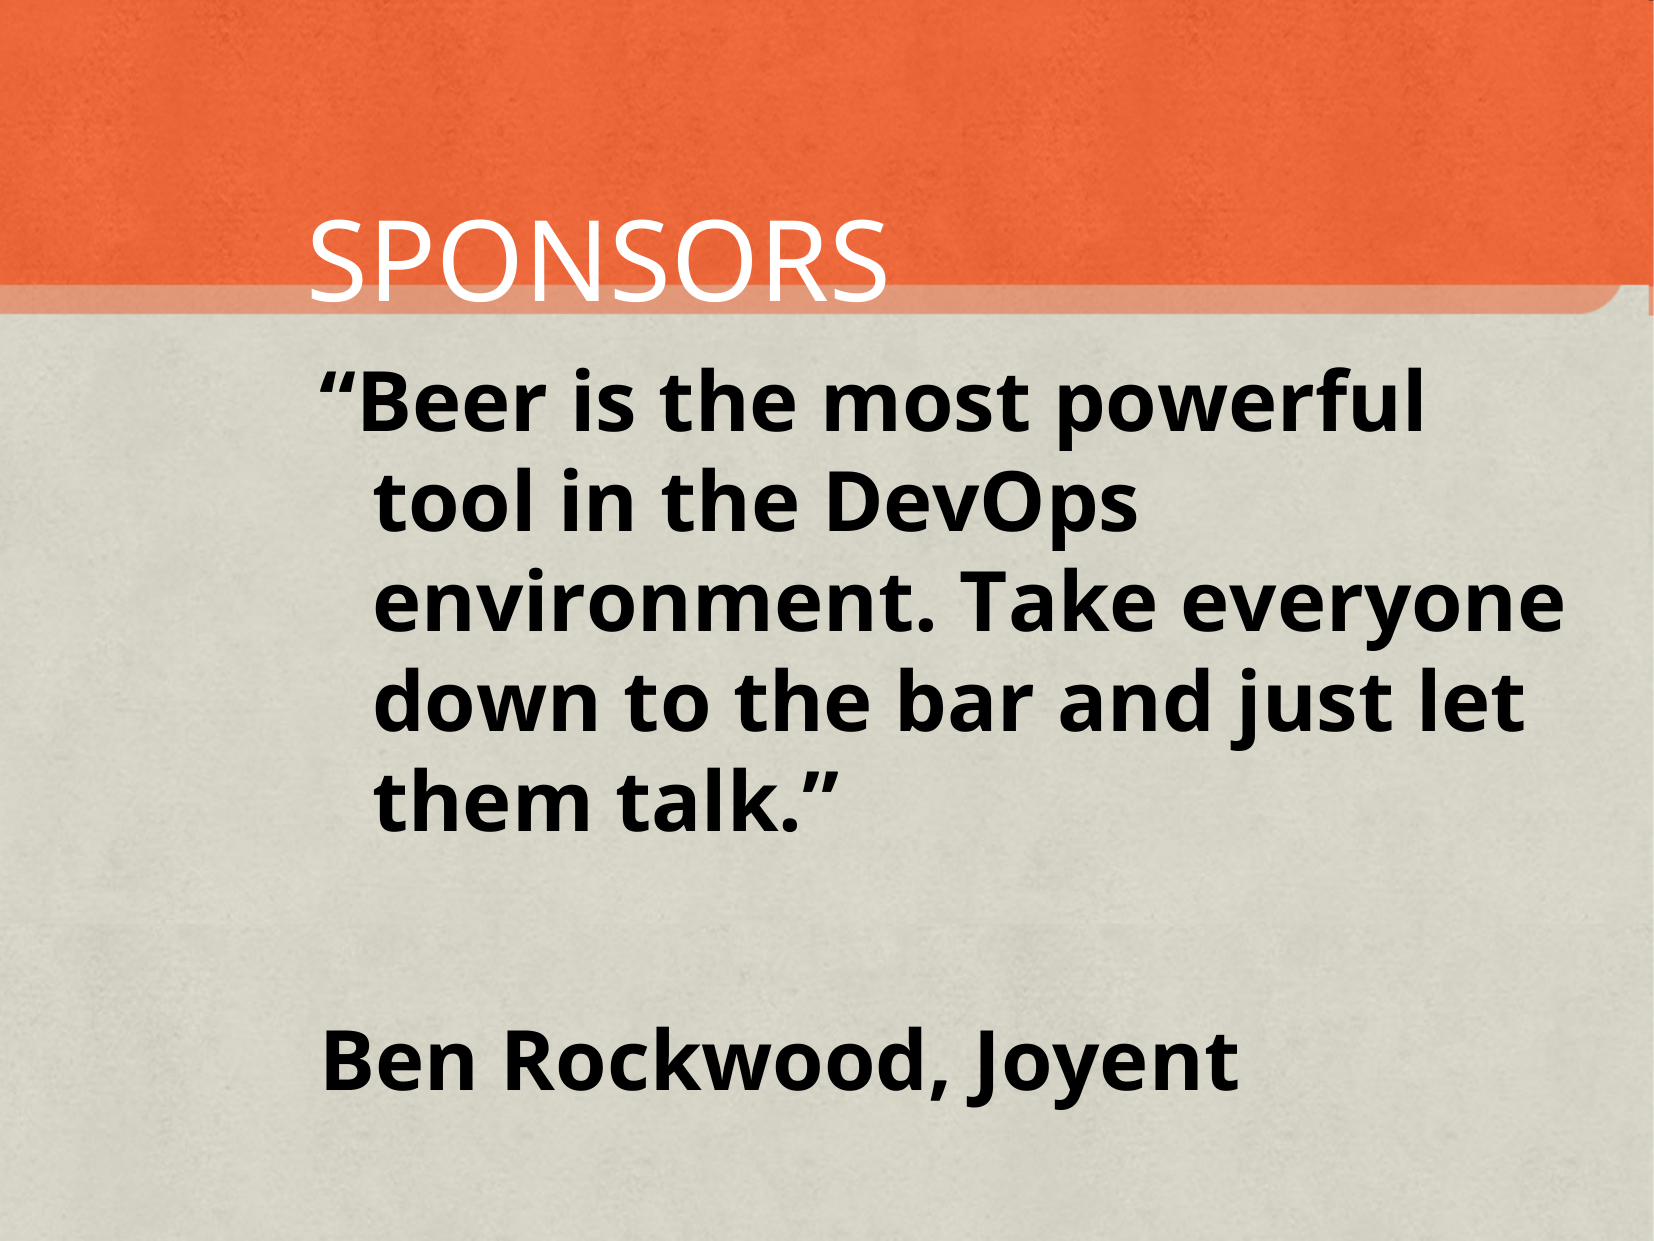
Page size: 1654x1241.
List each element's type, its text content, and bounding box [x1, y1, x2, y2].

text_box SPONSORS [306, 189, 1654, 318]
picture [0, 0, 1654, 1241]
text_box “Beer is the most powerful tool in the DevOps environment. Take everyone down to the bar and just let them talk.” Ben Rockwood, Joyent [301, 348, 1613, 1068]
